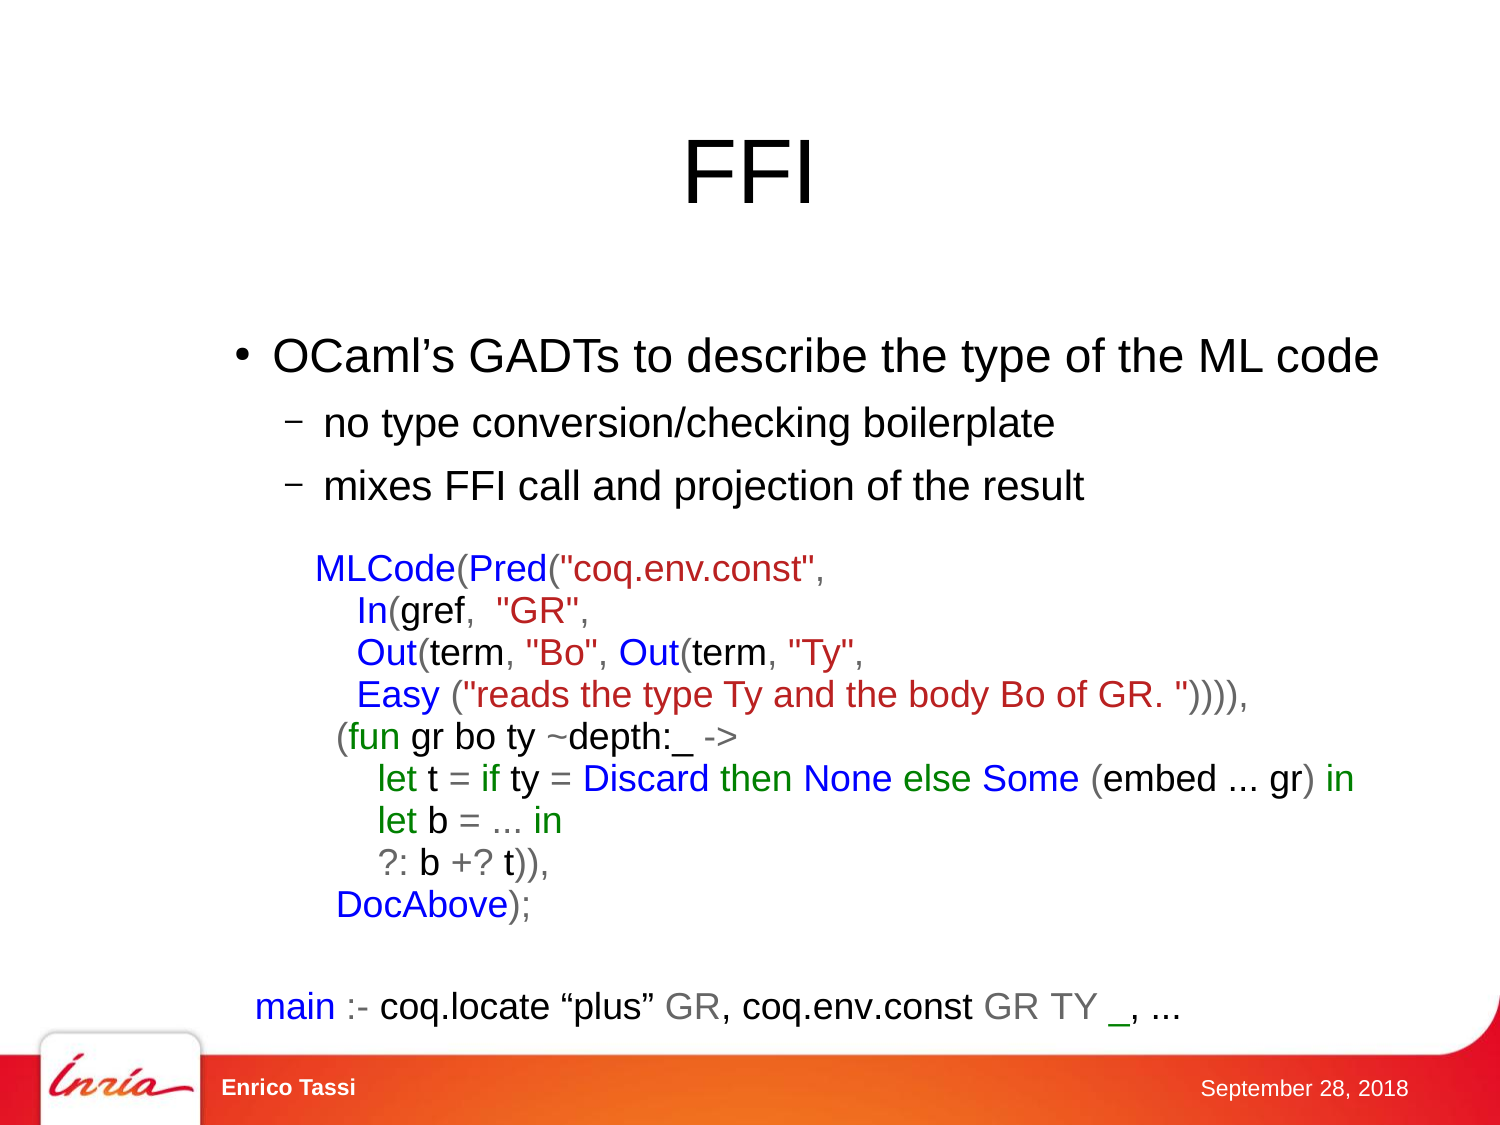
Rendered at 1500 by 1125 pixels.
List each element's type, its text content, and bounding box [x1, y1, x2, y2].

picture [0, 947, 1500, 1125]
text_box MLCode(Pred("coq.env.const", In(gref, "GR", Out(term, "Bo", Out(term, "Ty", Easy ("reads the type Ty and the body Bo of GR. ")))), (fun gr bo ty ~depth:_ -> let t = if ty = Discard then None else Some (embed ... gr) in let b = ... in ?: b +? t)), DocAbove); [300, 539, 1441, 975]
text_box main :- coq.locate “plus” GR, coq.env.const GR TY _, ... [240, 978, 1456, 1036]
title FFI [131, 77, 1369, 266]
list OCaml’s GADTs to describe the type of the ML code no type conversion/checking boilerplate mixes FFI call and projection of the result [221, 328, 1459, 511]
